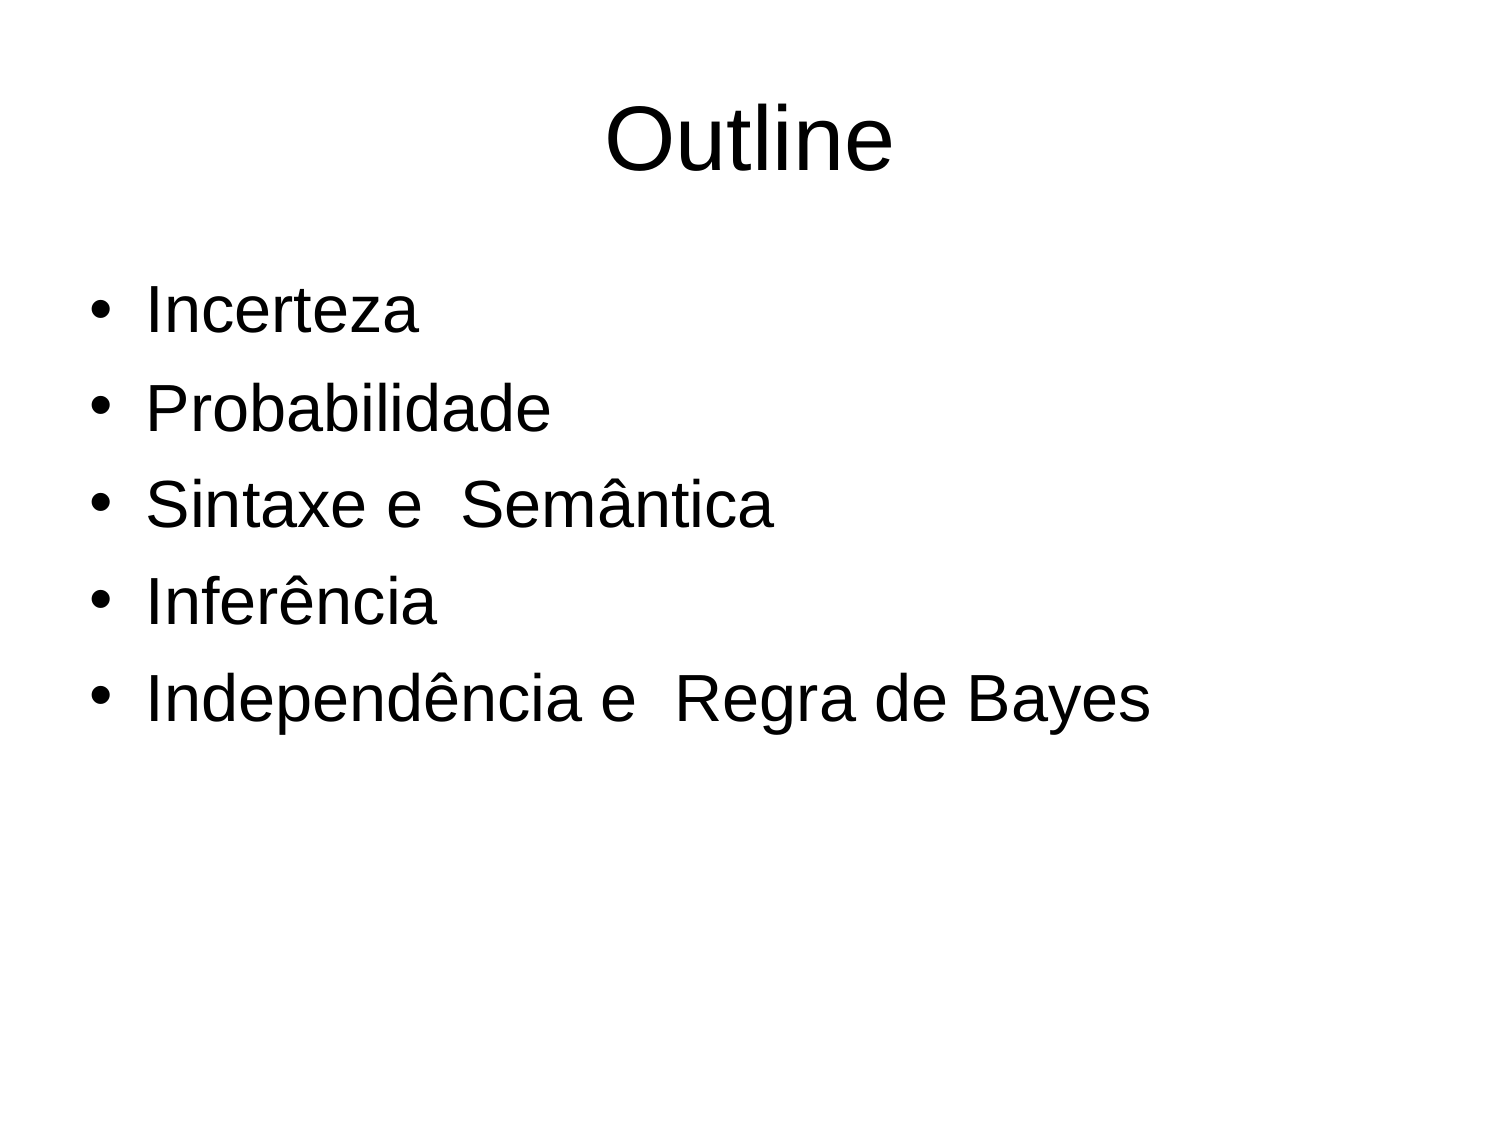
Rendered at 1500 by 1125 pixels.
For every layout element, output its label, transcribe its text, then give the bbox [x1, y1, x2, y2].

title Outline [75, 45, 1426, 233]
list Incerteza Probabilidade Sintaxe e Semântica Inferência Independência e Regra de Bayes [75, 262, 1426, 1005]
